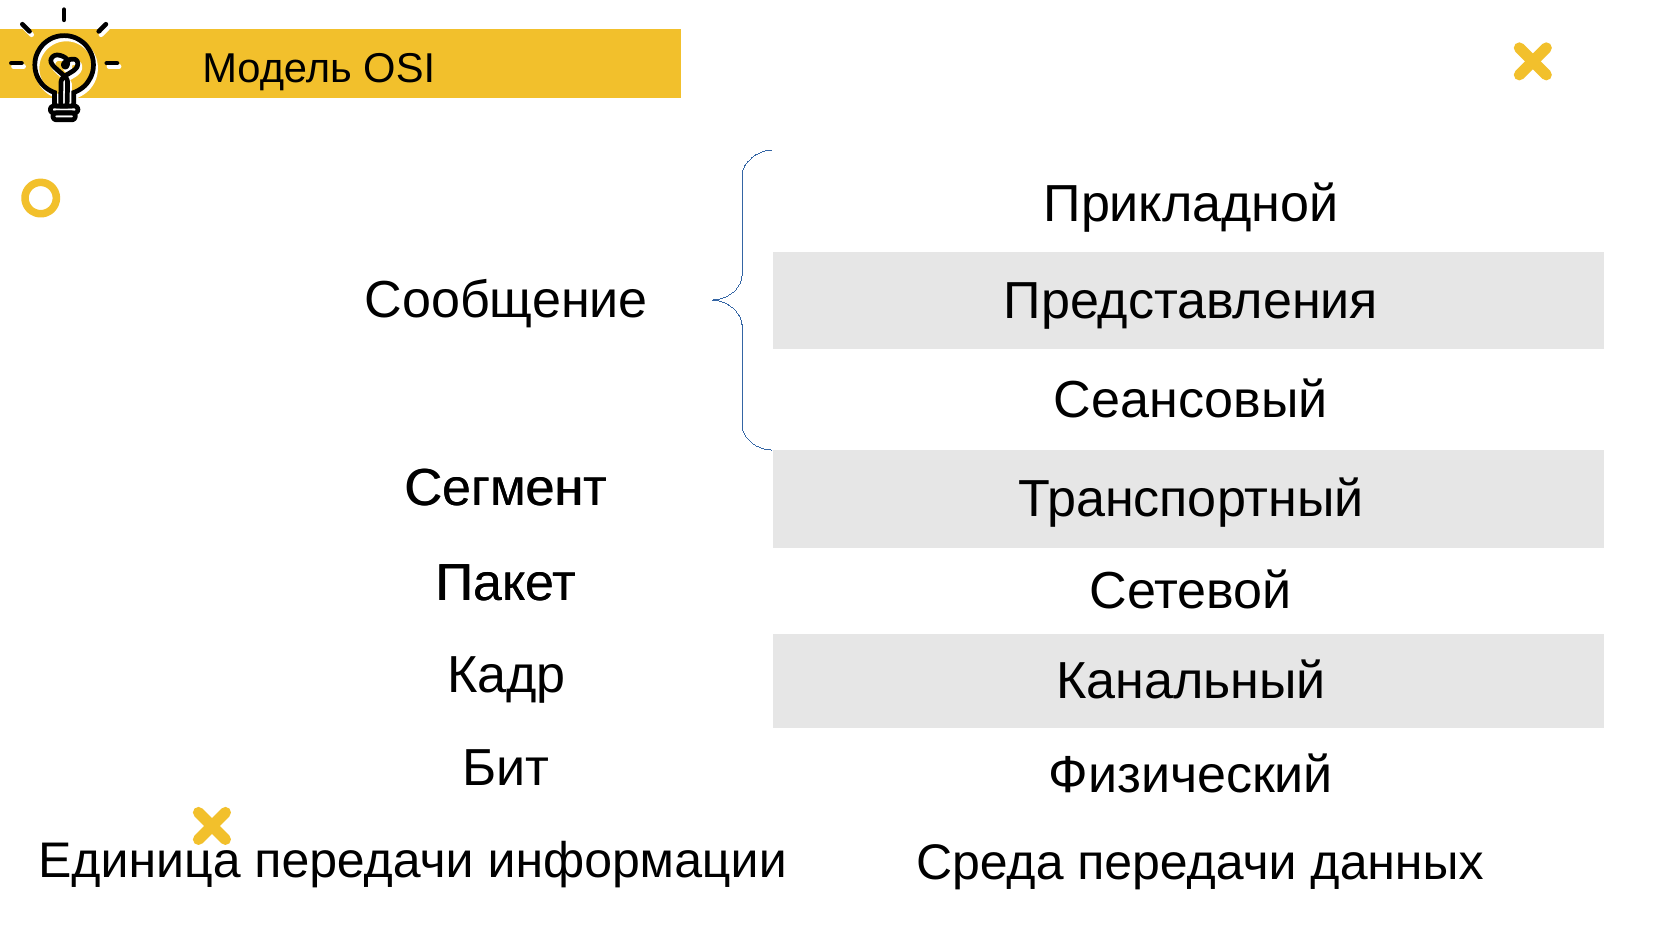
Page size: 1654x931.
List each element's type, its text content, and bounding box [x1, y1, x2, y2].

table_cell Представления [773, 252, 1604, 349]
text_box Модель OSI [187, 37, 676, 99]
text_box Сообщение [262, 262, 751, 338]
table_cell Транспортный [773, 450, 1604, 548]
text_box Среда передачи данных [826, 827, 1576, 898]
text_box Кадр [262, 638, 751, 713]
table_cell Физический [773, 729, 1604, 820]
text_box Пакет [262, 553, 751, 638]
table_cell Сеансовый [773, 350, 1604, 449]
table_cell Сетевой [773, 549, 1604, 633]
text_box Бит [262, 713, 751, 823]
text_box Единица передачи информации [0, 825, 826, 931]
text_box Сегмент [262, 422, 751, 553]
table_header Прикладной [773, 156, 1604, 251]
table_cell Канальный [773, 634, 1604, 728]
